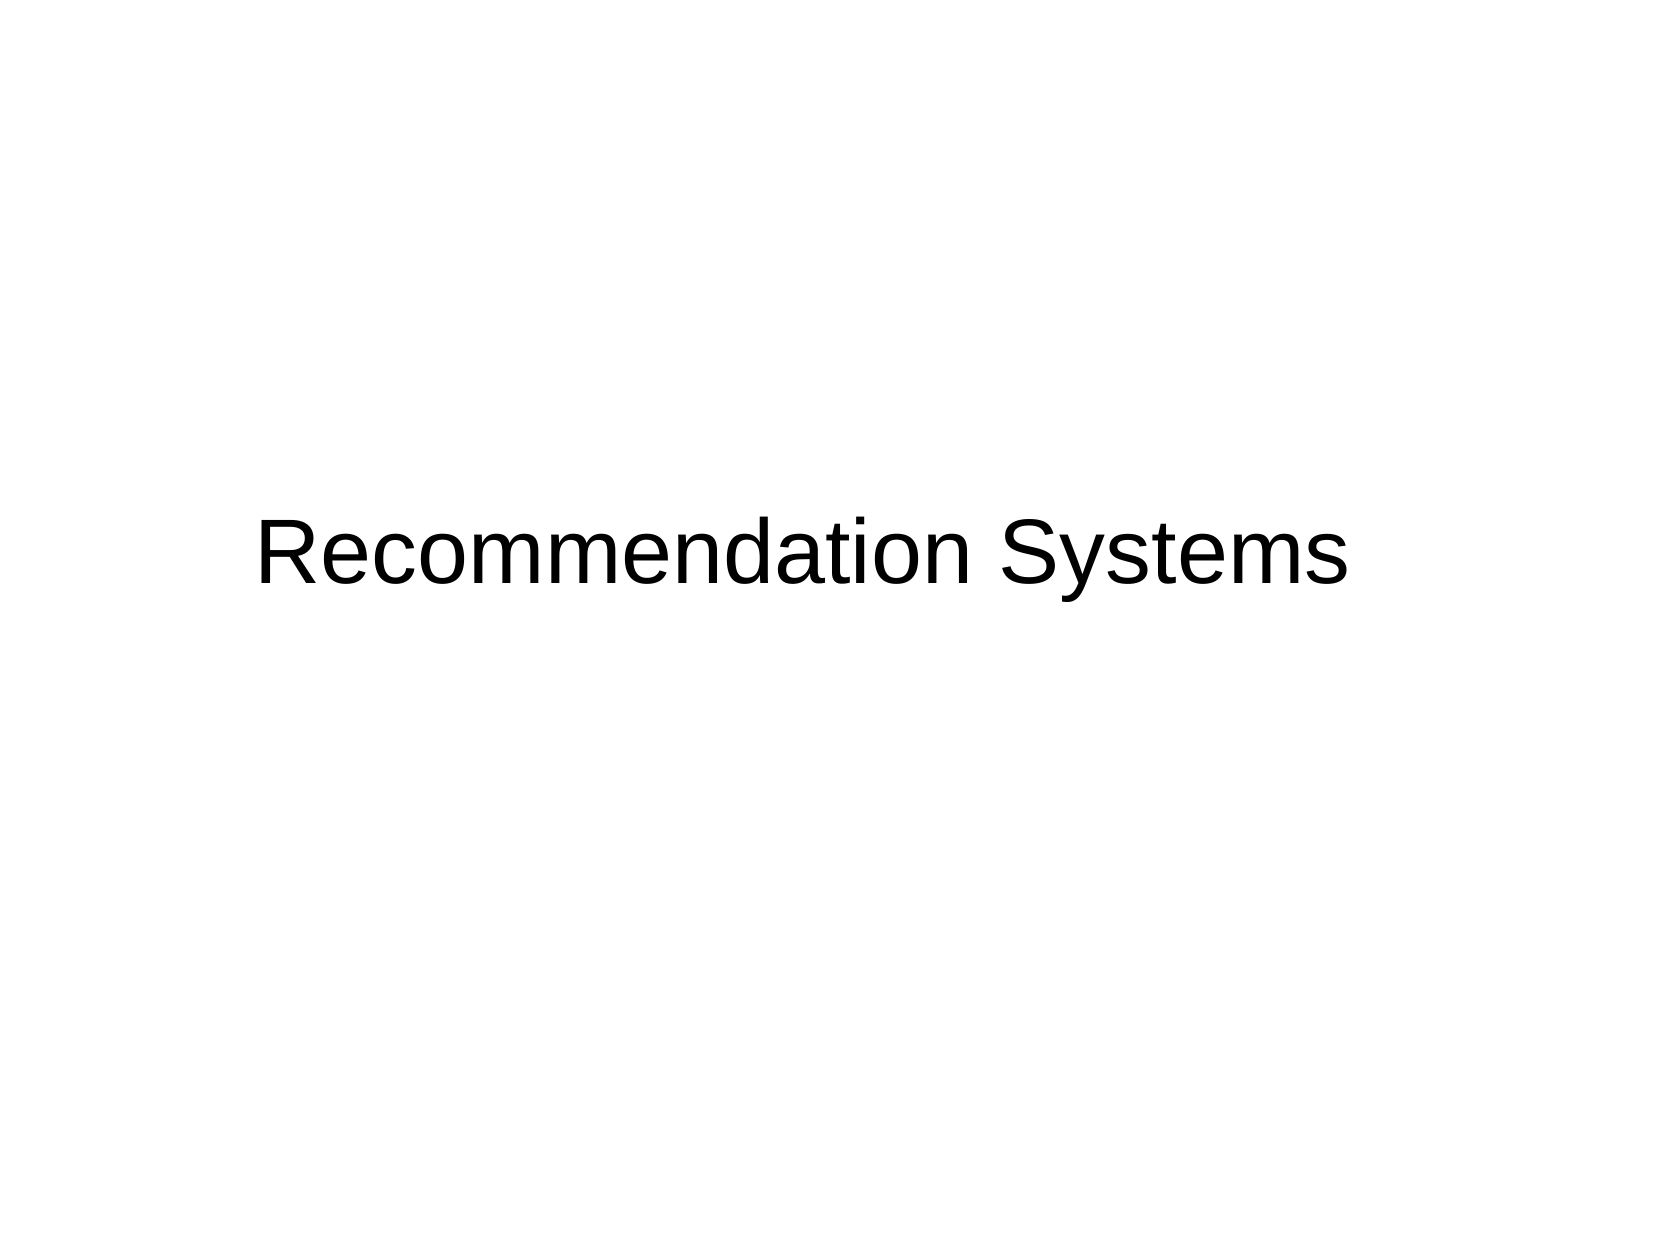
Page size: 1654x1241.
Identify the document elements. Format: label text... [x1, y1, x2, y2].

title Recommendation Systems [59, 448, 1548, 656]
